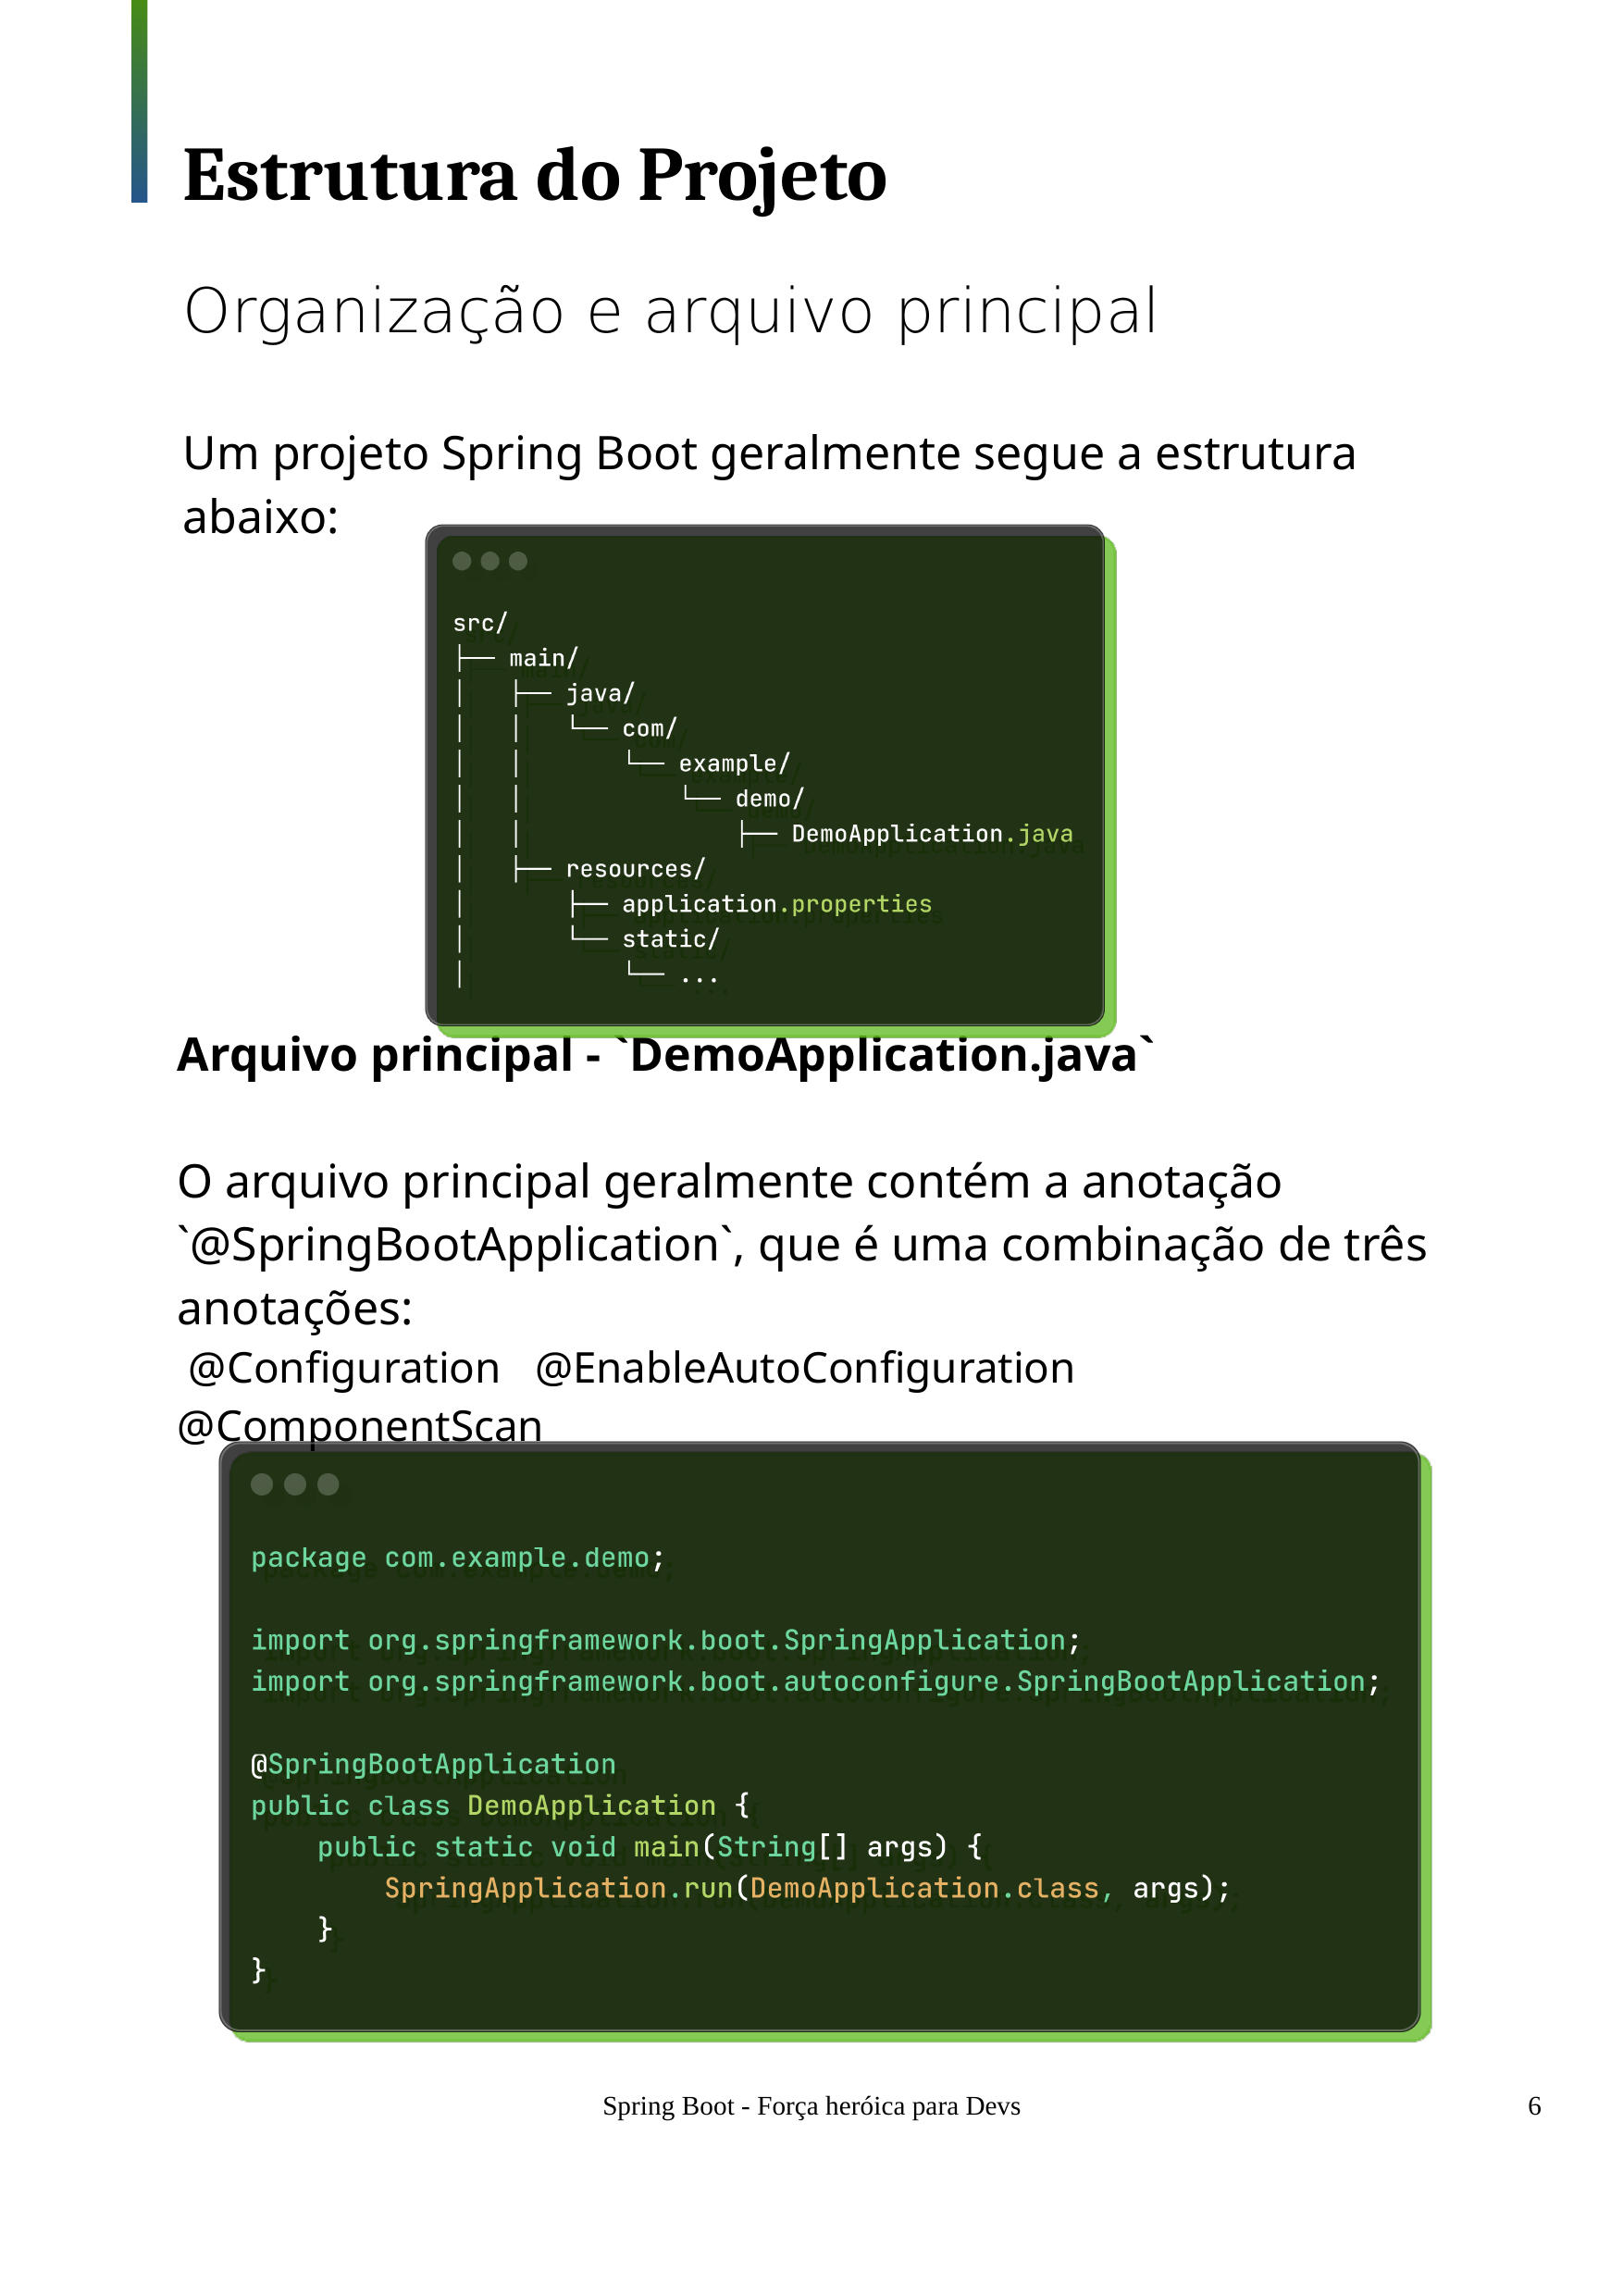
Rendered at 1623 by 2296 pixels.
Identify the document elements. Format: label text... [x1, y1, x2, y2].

text_box Um projeto Spring Boot geralmente segue a estrutura abaixo: [169, 420, 1504, 547]
picture [104, 1326, 1536, 2148]
text_box Estrutura do Projeto [169, 119, 1563, 230]
text_box [130, 0, 148, 203]
text_box Organização e arquivo principal [169, 256, 1563, 366]
picture [328, 427, 1203, 1124]
text_box Arquivo principal - `DemoApplication.java` O arquivo principal geralmente contém a anotação `@SpringBootApplication`, que é uma combinação de três anotações: @Configuration @EnableAutoConfiguration @ComponentScan [164, 1174, 1470, 1301]
